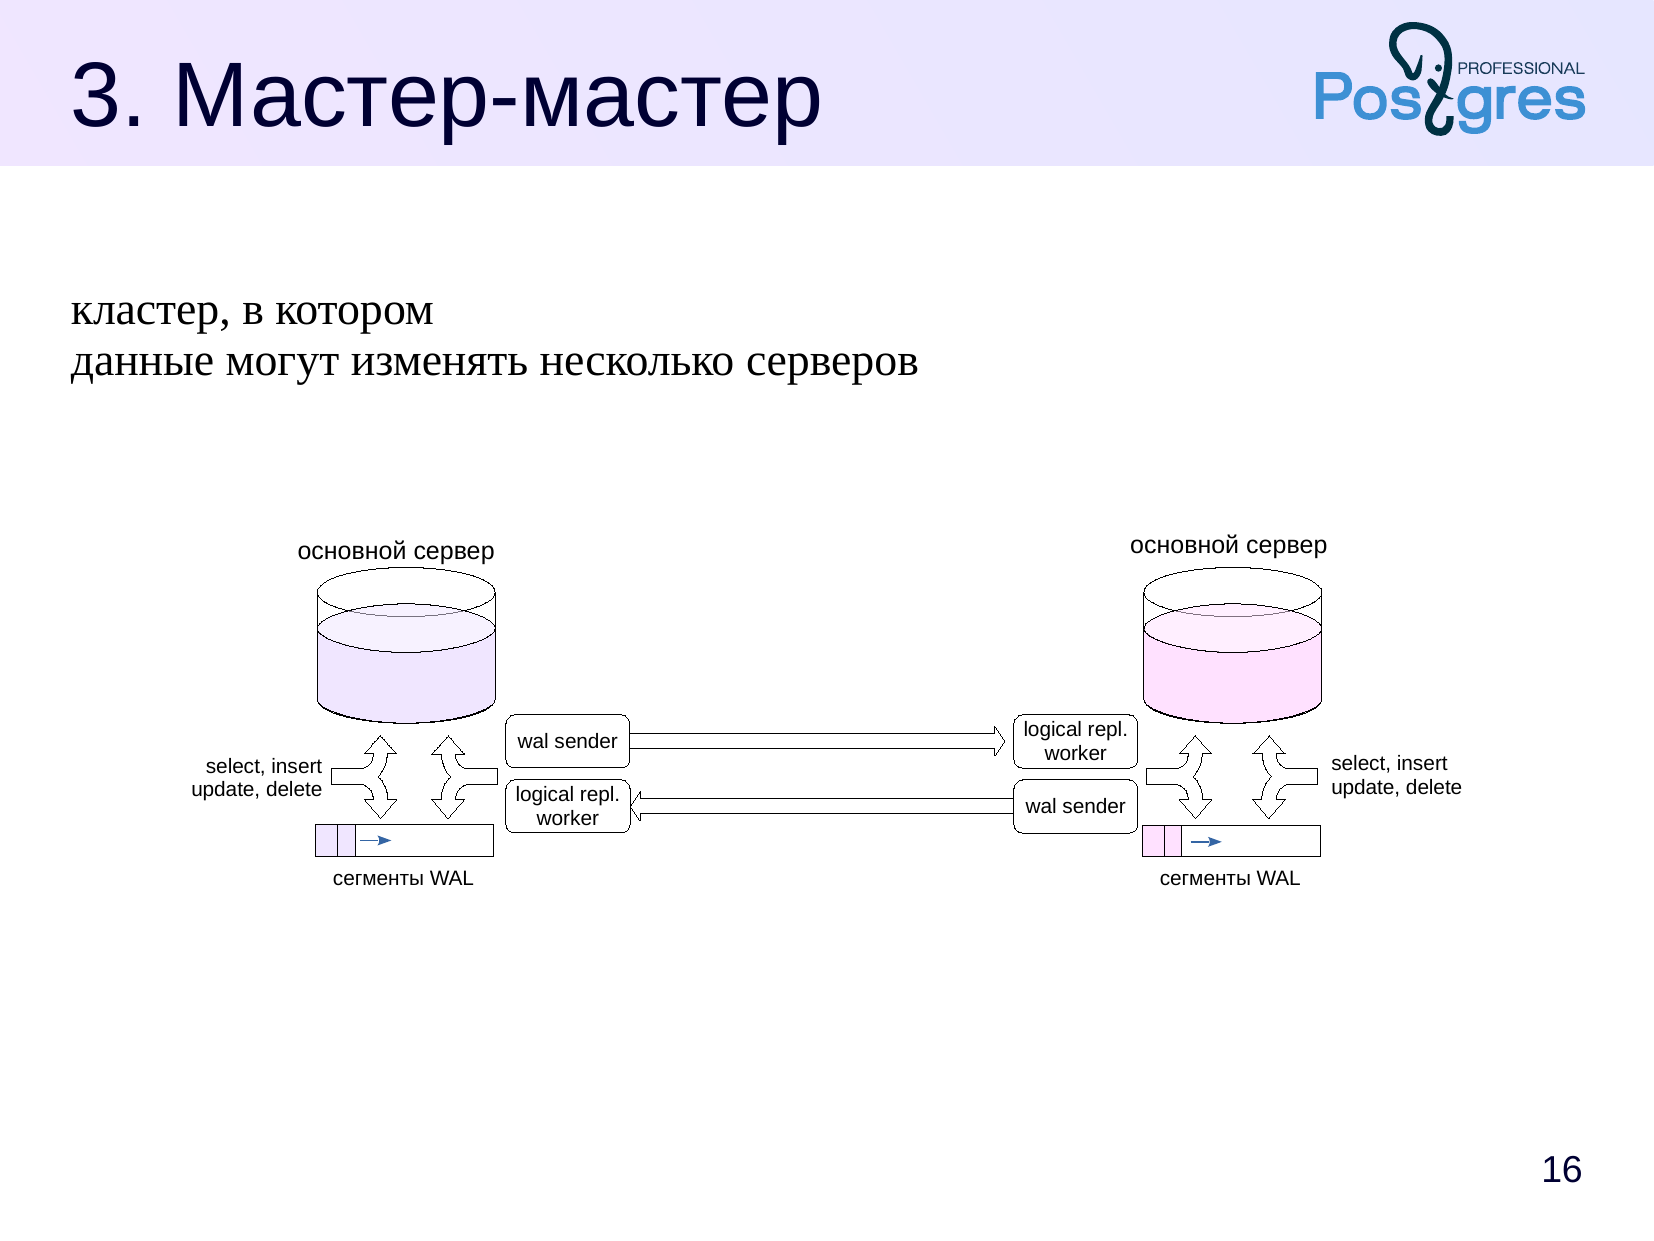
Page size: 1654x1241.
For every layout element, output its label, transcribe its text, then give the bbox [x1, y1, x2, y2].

title 3. Мастер-мастер [70, 43, 1241, 147]
list кластер, в котором данные могут изменять несколько серверов [70, 283, 1583, 1134]
